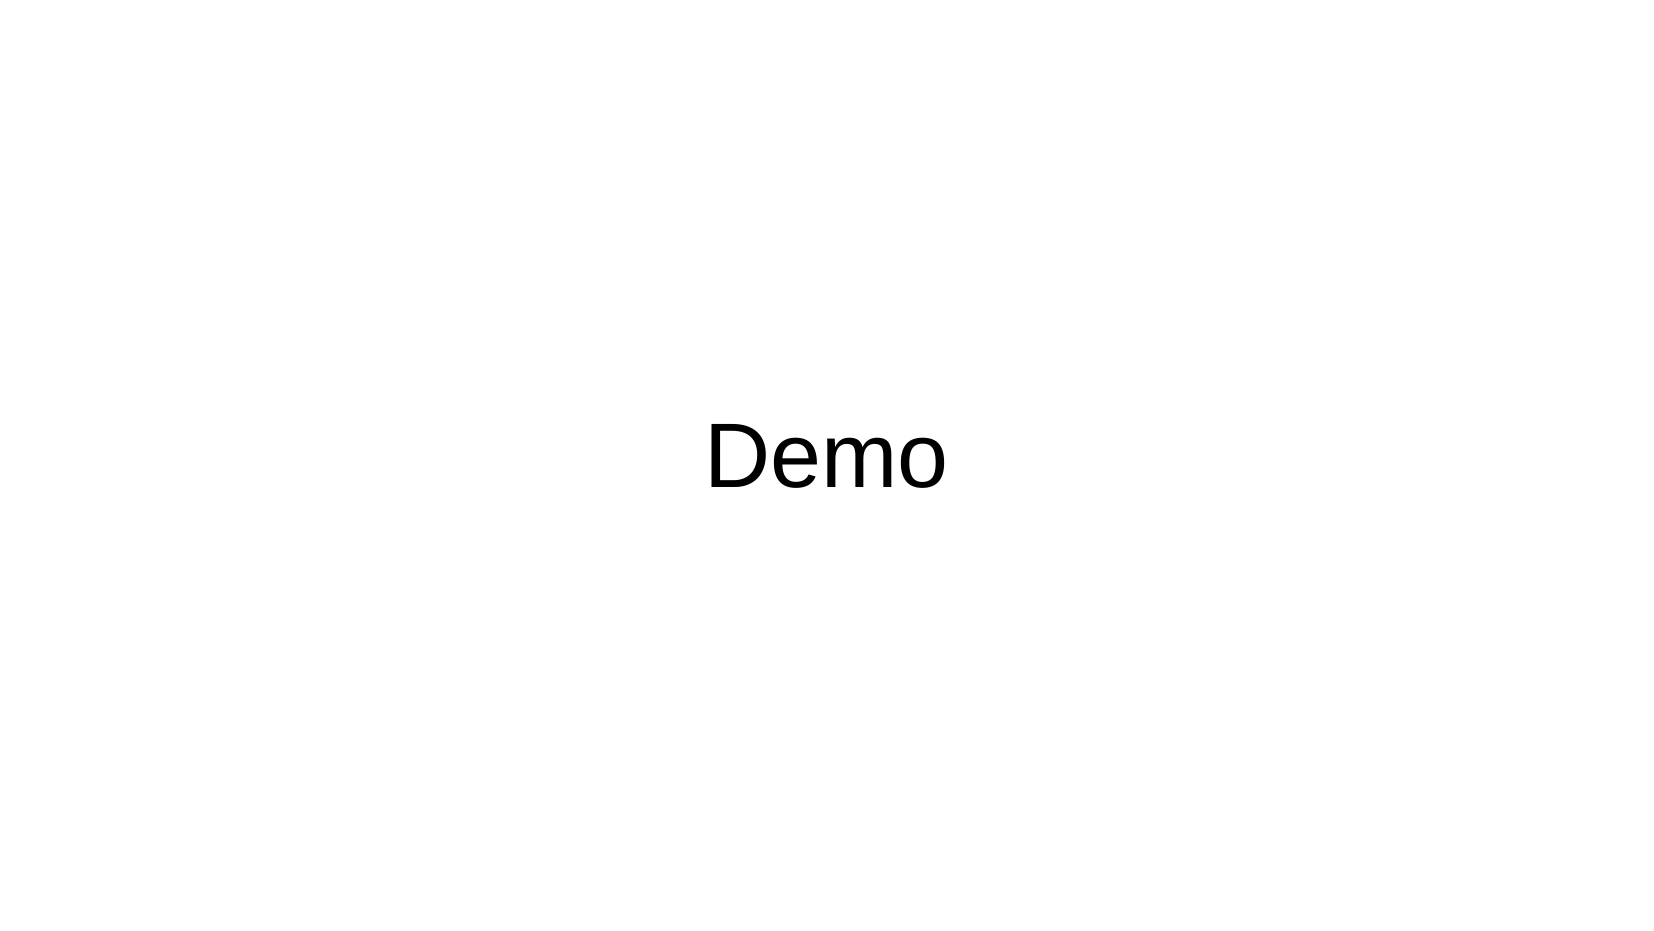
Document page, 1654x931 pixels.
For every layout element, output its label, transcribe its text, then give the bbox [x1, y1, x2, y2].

title Demo [82, 377, 1571, 534]
